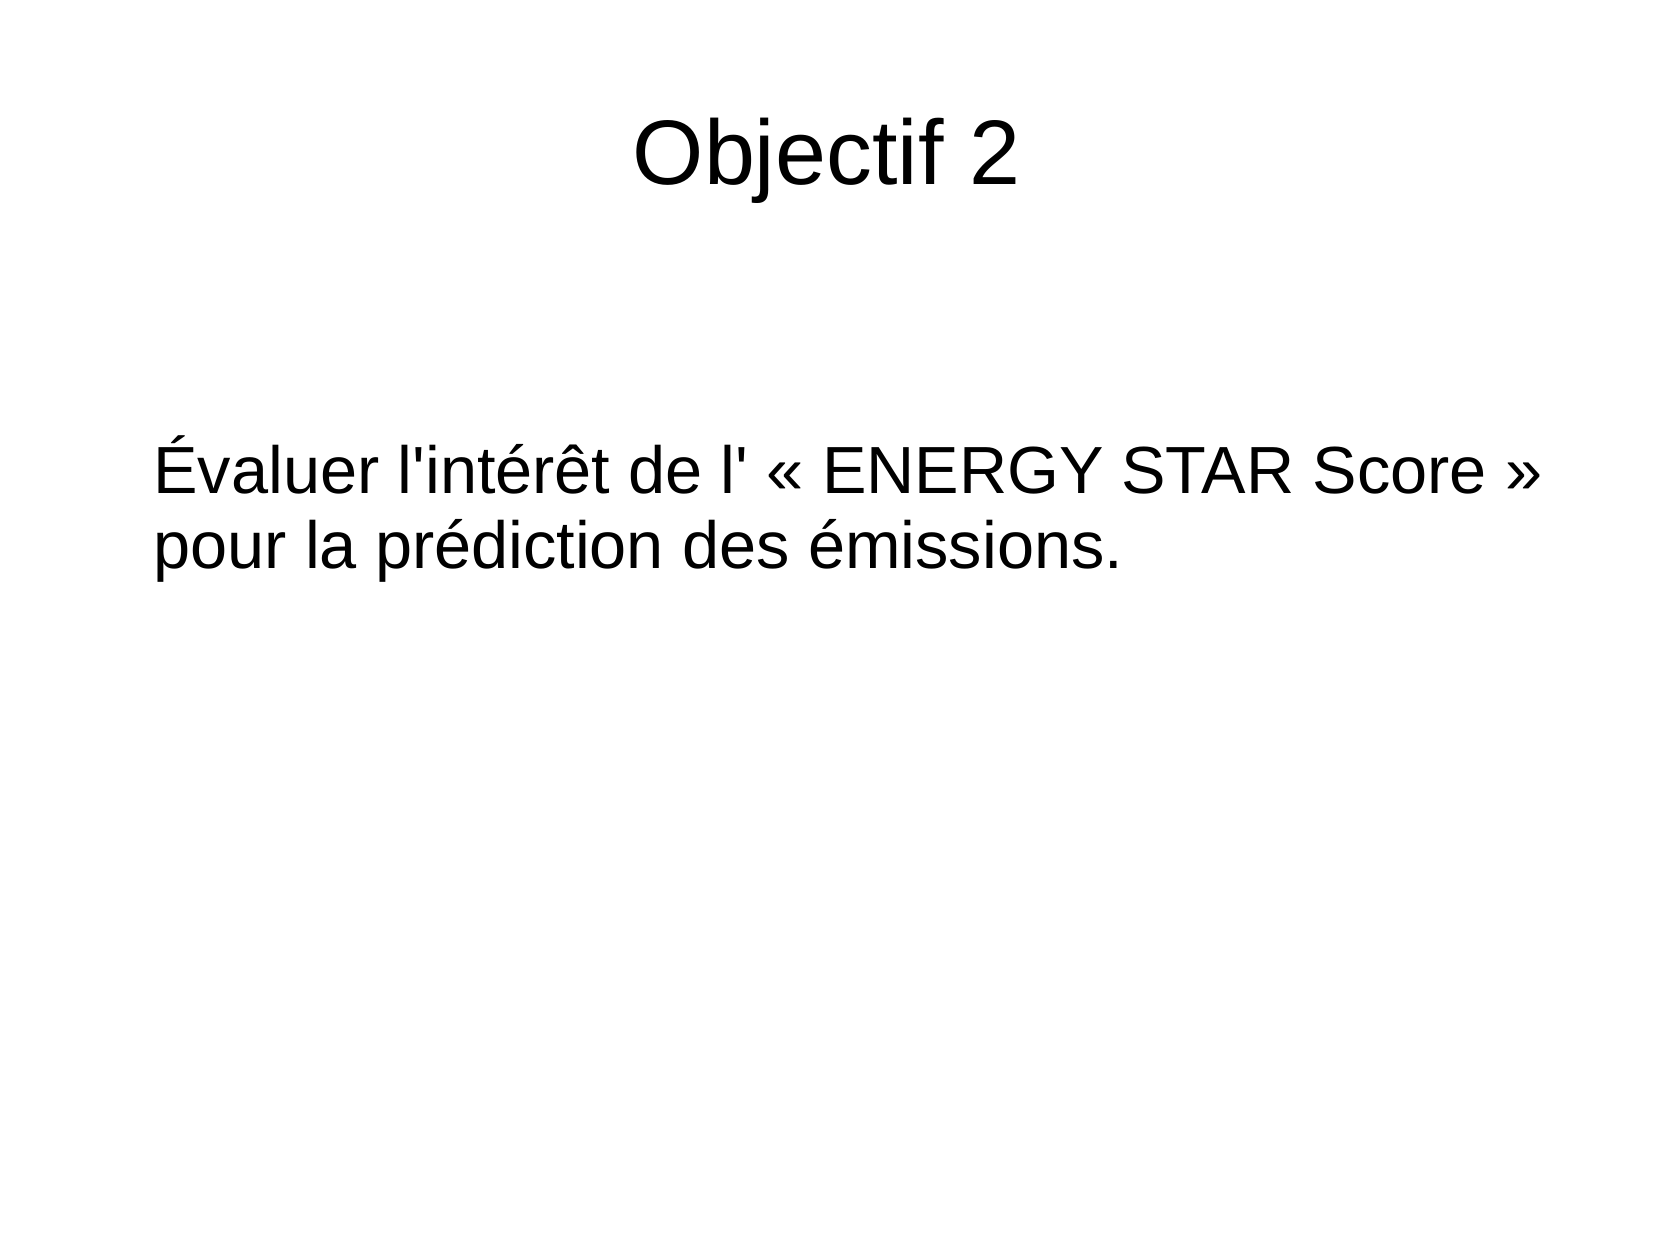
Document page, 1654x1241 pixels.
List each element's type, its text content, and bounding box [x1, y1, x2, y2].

list Évaluer l'intérêt de l' « ENERGY STAR Score » pour la prédiction des émissions. [82, 433, 1571, 1241]
title Objectif 2 [82, 49, 1571, 257]
